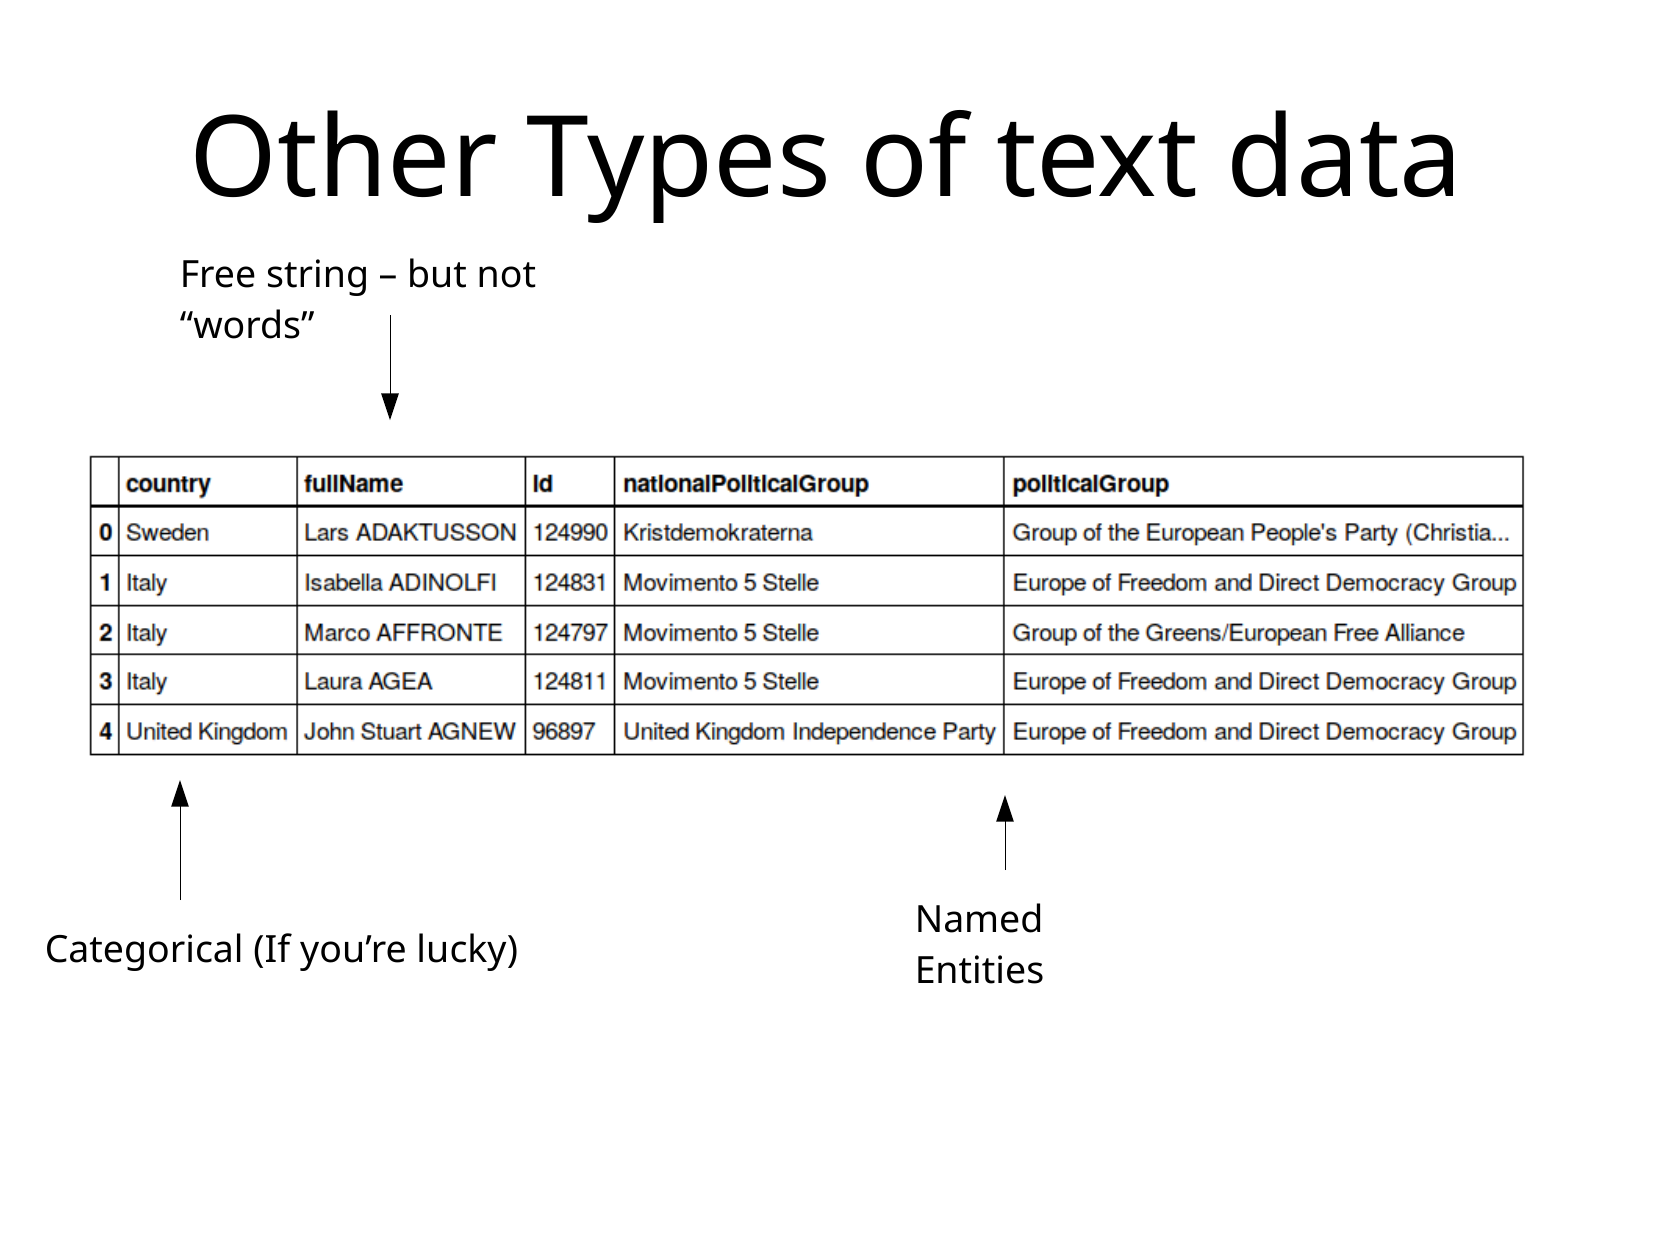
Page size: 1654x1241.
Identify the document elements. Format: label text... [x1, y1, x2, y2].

title Other Types of text data [82, 49, 1571, 257]
text_box Free string – but not “words” [165, 240, 691, 316]
text_box Categorical (If you’re lucky) [30, 915, 541, 968]
text_box Named Entities [900, 885, 1186, 938]
picture [73, 450, 1546, 766]
